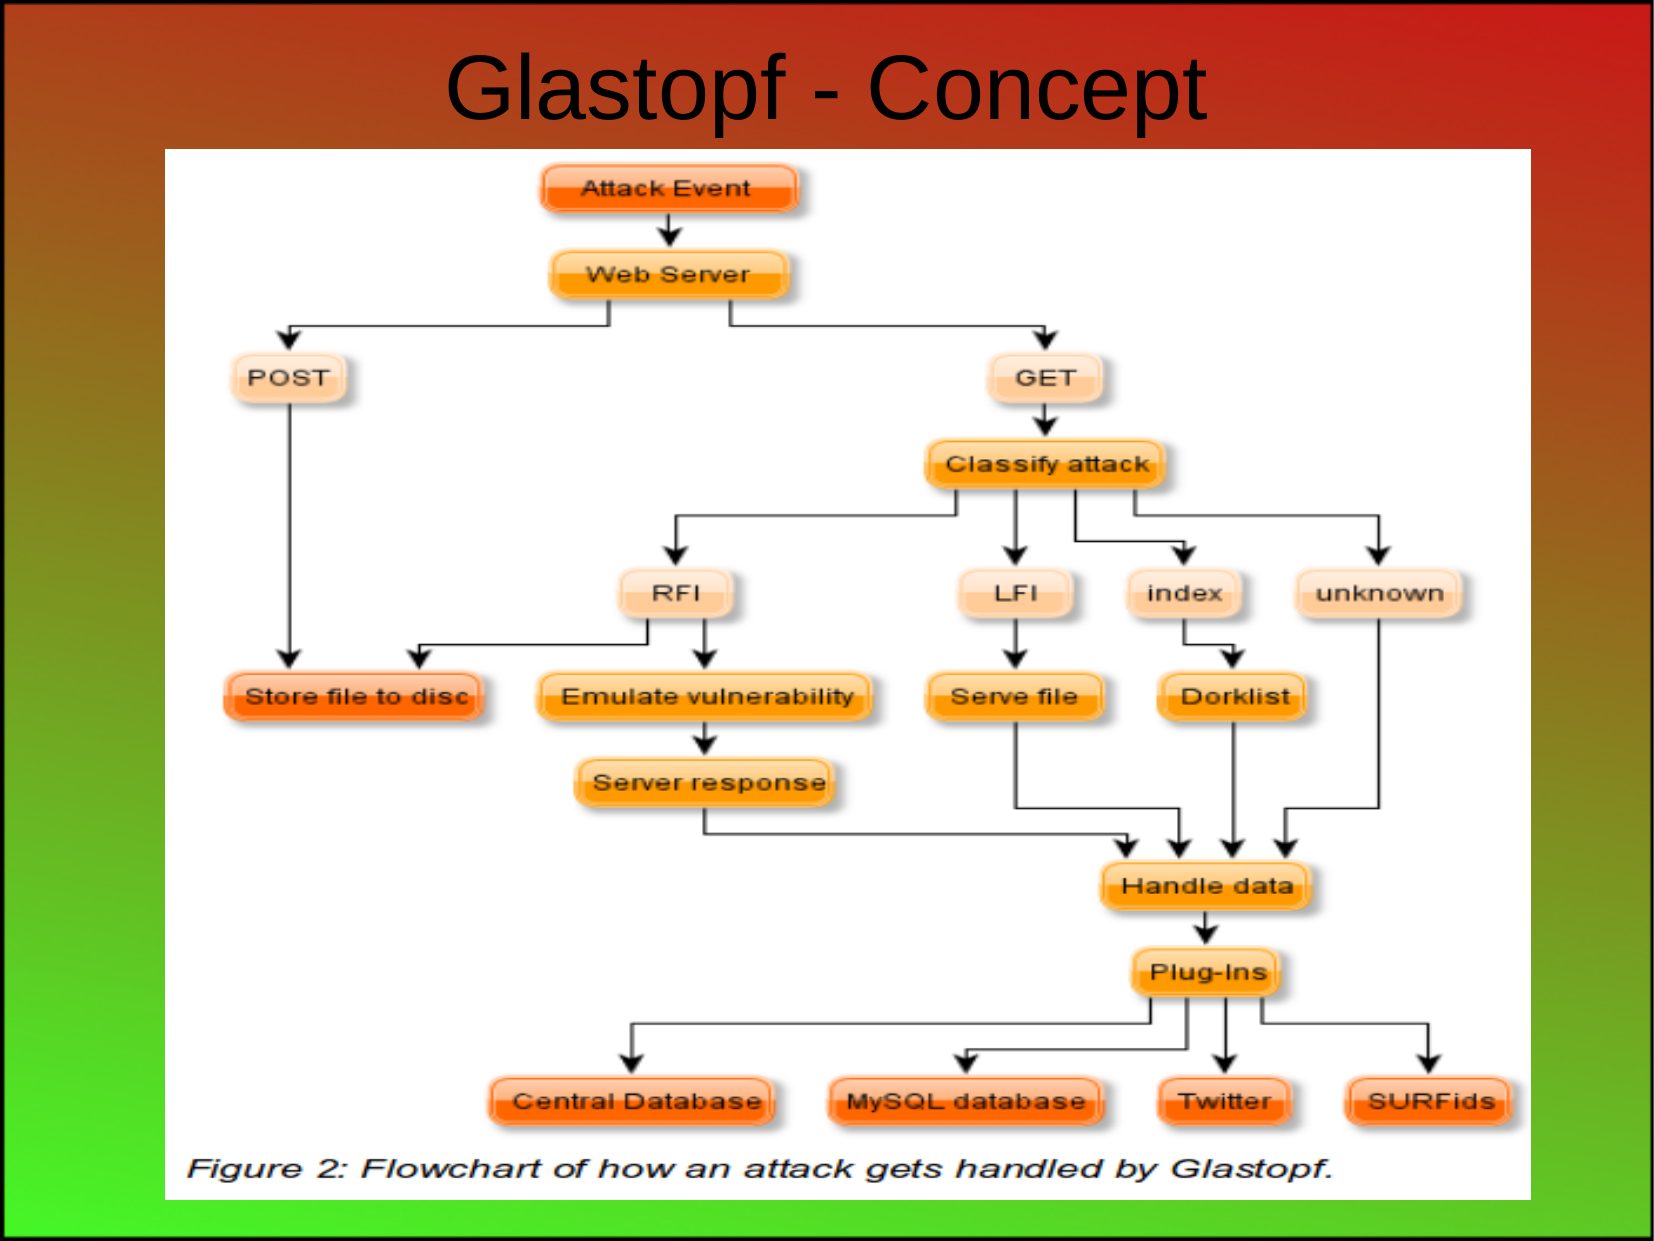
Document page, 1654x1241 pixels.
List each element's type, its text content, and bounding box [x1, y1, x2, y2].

picture [0, 0, 1654, 1241]
title Glastopf - Concept [82, 0, 1571, 192]
